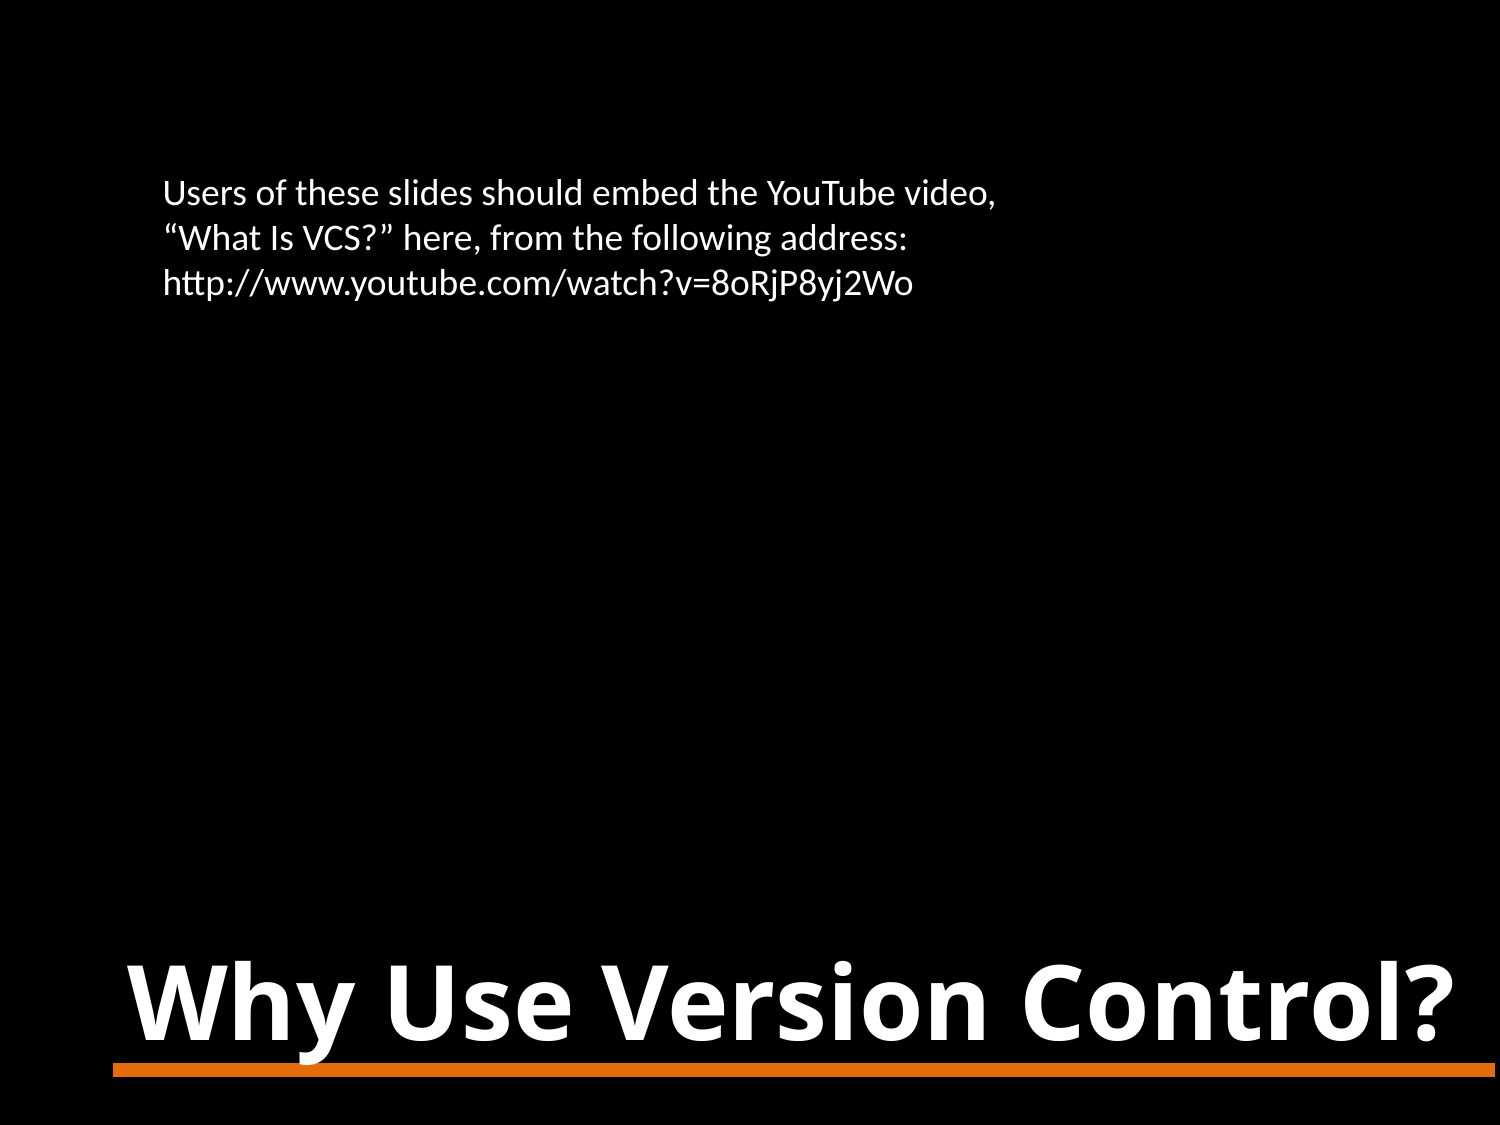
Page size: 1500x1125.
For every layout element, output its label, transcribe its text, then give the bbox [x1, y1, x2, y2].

text_box Users of these slides should embed the YouTube video, “What Is VCS?” here, from the following address: http://www.youtube.com/watch?v=8oRjP8yj2Wo [148, 161, 1116, 311]
text_box Why Use Version Control? [112, 928, 1496, 1071]
picture [206, 66, 1294, 882]
